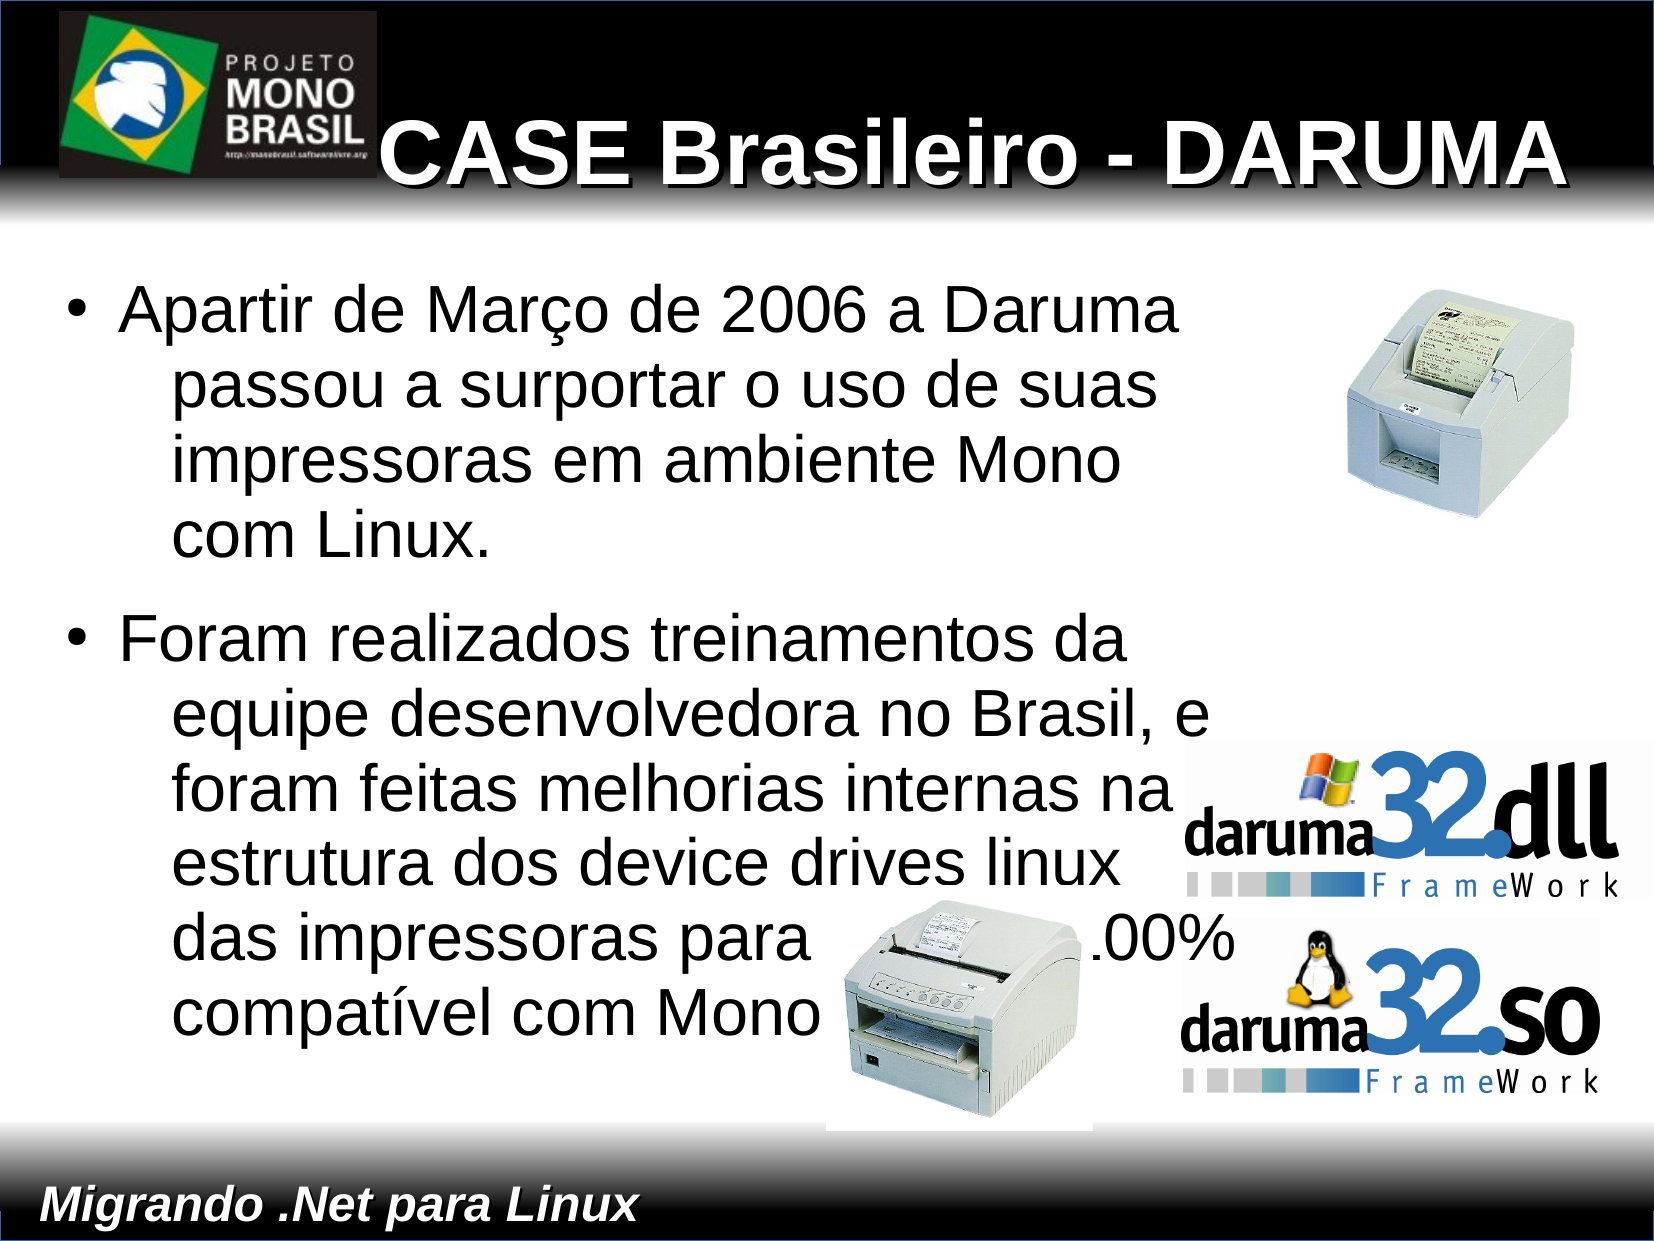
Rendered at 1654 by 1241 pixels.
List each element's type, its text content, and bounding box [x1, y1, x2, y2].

title CASE Brasileiro - DARUMA [82, 49, 1571, 257]
picture [1320, 265, 1595, 546]
text_box Migrando .Net para Linux [24, 1168, 547, 1241]
list Apartir de Março de 2006 a Daruma passou a surportar o uso de suas impressoras em ambiente Mono com Linux. Foram realizados treinamentos da equipe desenvolvedora no Brasil, e foram feitas melhorias internas na estrutura dos device drives linux das impressoras para ficarem 100% compatível com Mono. [29, 272, 1247, 1077]
picture [1247, 740, 1654, 897]
picture [1181, 917, 1600, 1093]
picture [826, 885, 1093, 1131]
picture [59, 11, 377, 178]
